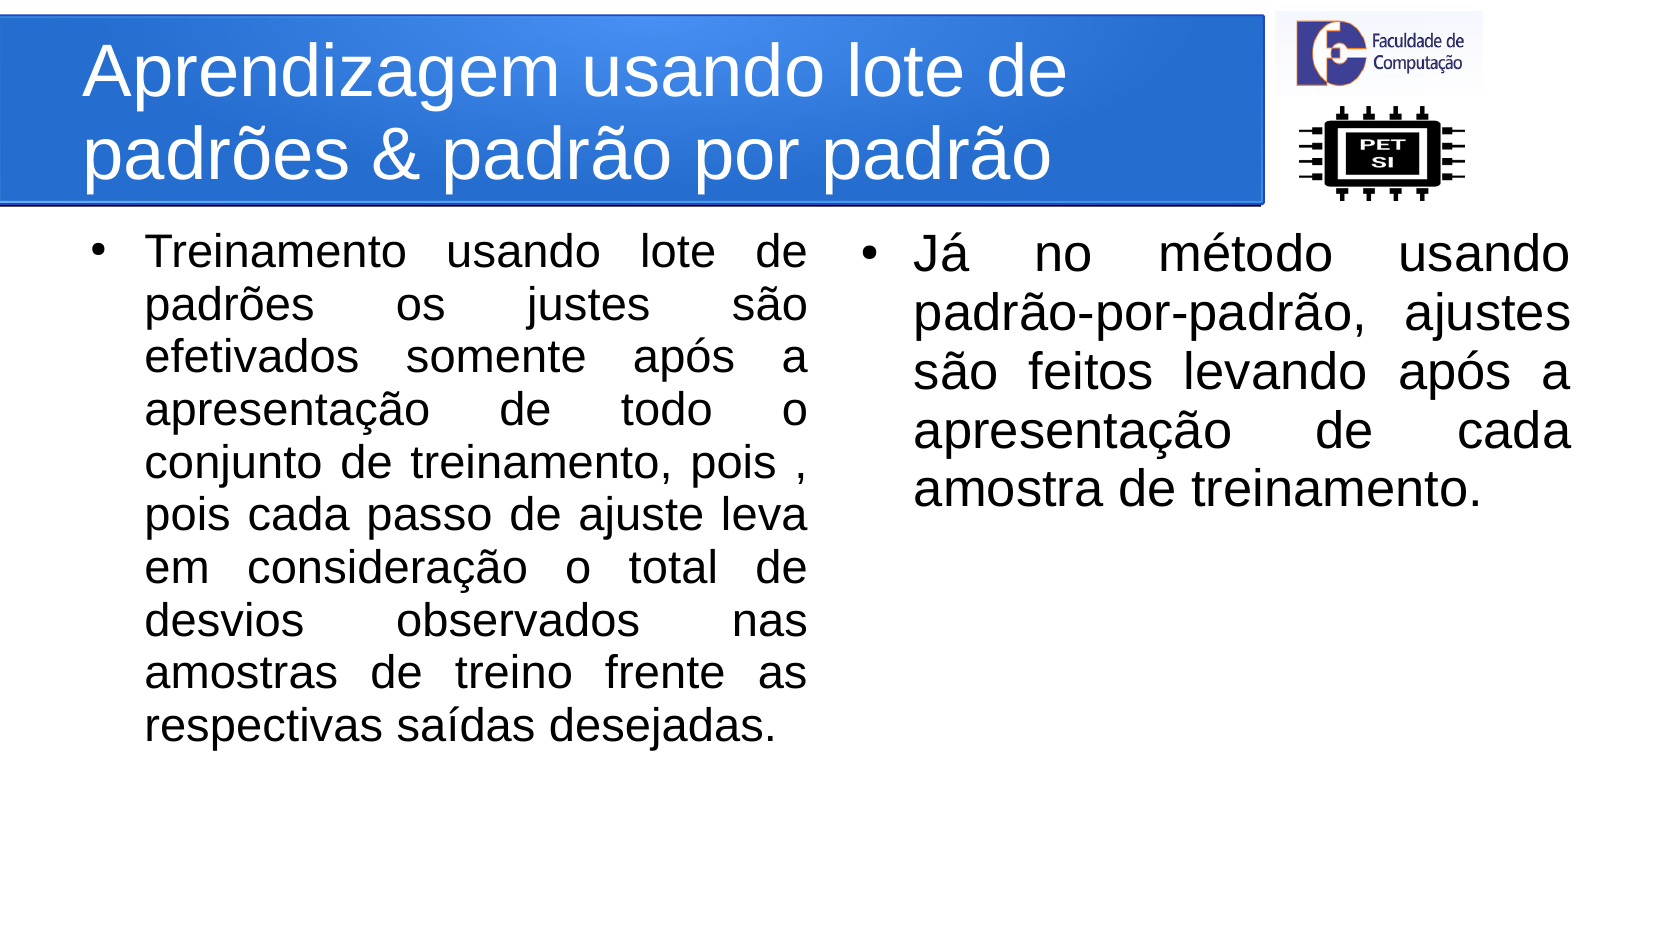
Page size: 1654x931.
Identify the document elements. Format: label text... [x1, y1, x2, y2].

picture [1299, 106, 1465, 201]
title Aprendizagem usando lote de padrões & padrão por padrão [82, 29, 1235, 196]
list Treinamento usando lote de padrões os justes são efetivados somente após a apresentação de todo o conjunto de treinamento, pois , pois cada passo de ajuste leva em consideração o total de desvios observados nas amostras de treino frente as respectivas saídas desejadas. [82, 224, 809, 764]
picture [1275, 11, 1483, 96]
list Já no método usando padrão-por-padrão, ajustes são feitos levando após a apresentação de cada amostra de treinamento. [845, 224, 1572, 520]
